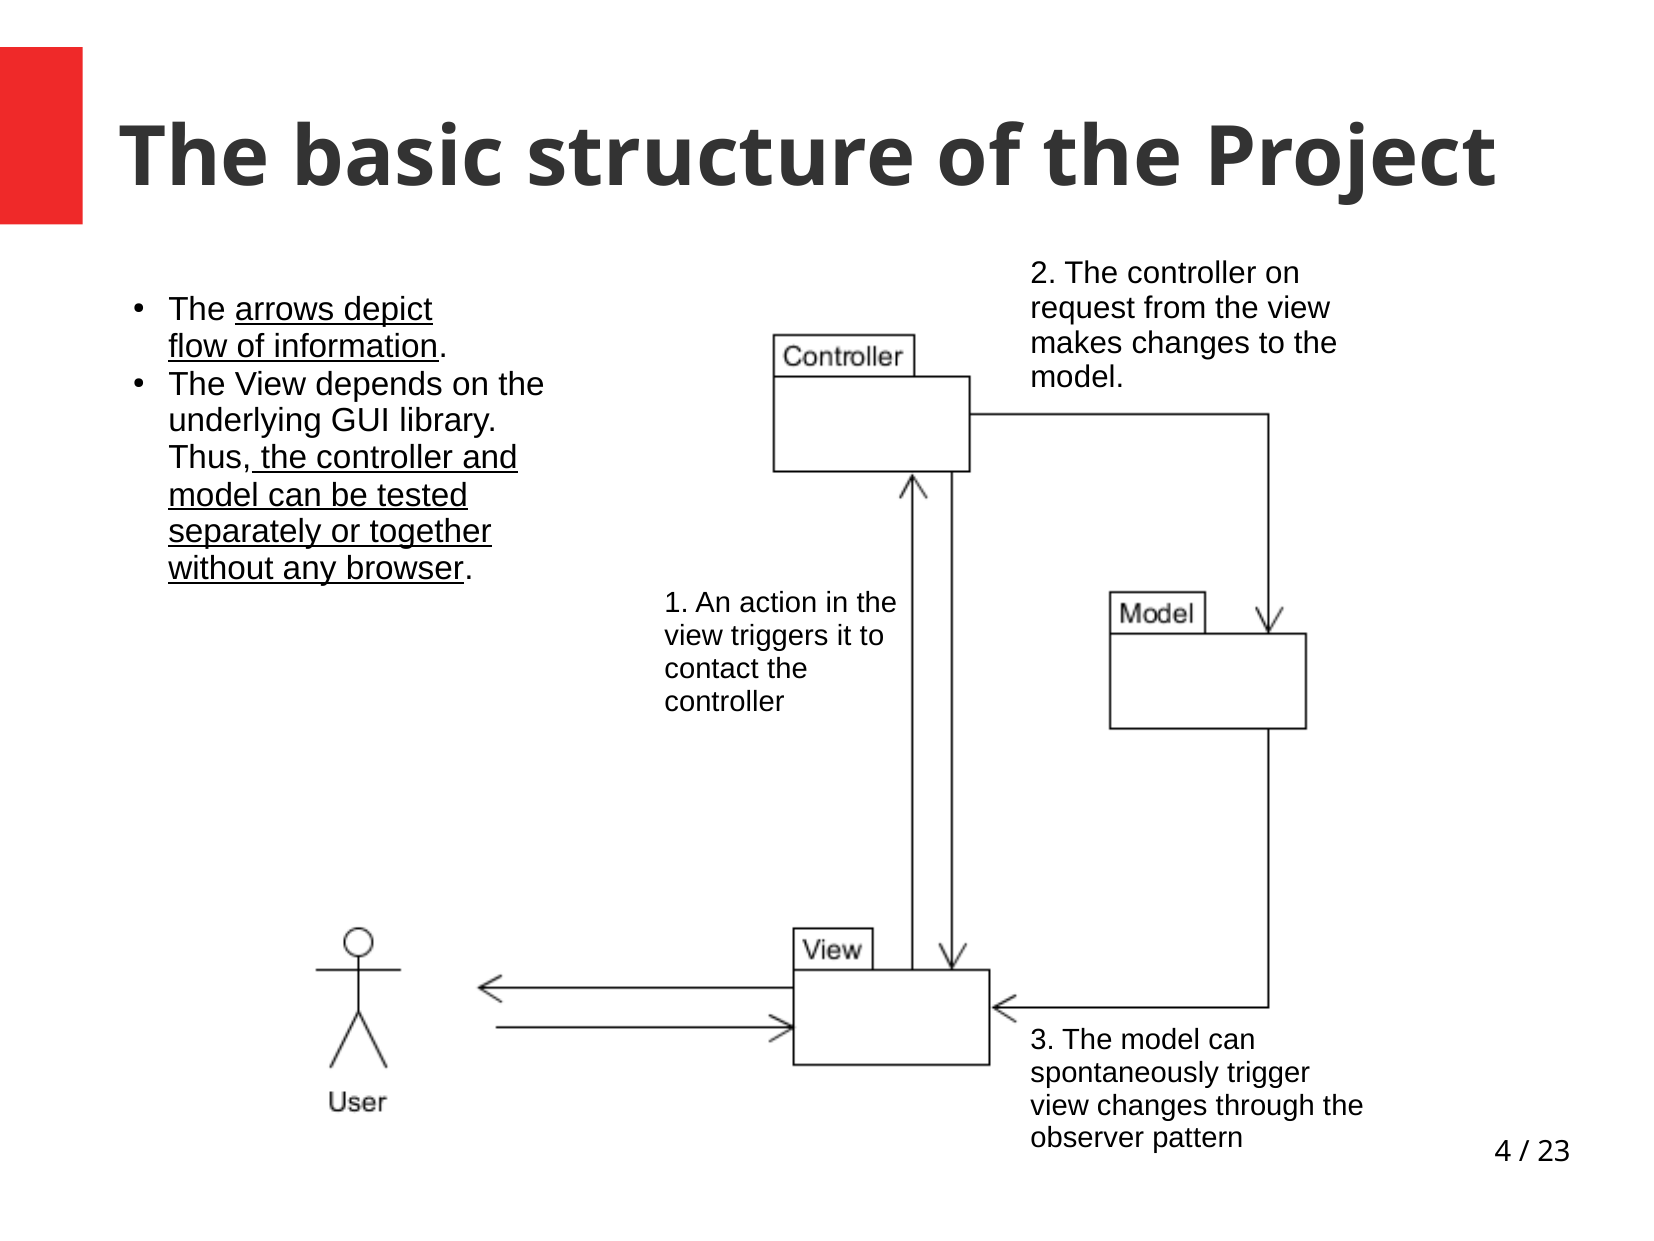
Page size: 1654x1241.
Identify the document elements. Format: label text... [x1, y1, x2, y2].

picture [259, 295, 1347, 1185]
text_box The arrows depict flow of information. The View depends on the underlying GUI library. Thus, the controller and model can be tested separately or together without any browser. [118, 283, 579, 595]
title The basic structure of the Project [118, 49, 1571, 257]
text_box 1. An action in the view triggers it to contact the controller [649, 578, 934, 733]
text_box 2. The controller on request from the view makes changes to the model. [1015, 248, 1371, 414]
text_box 3. The model can spontaneously trigger view changes through the observer pattern [1015, 1015, 1382, 1173]
